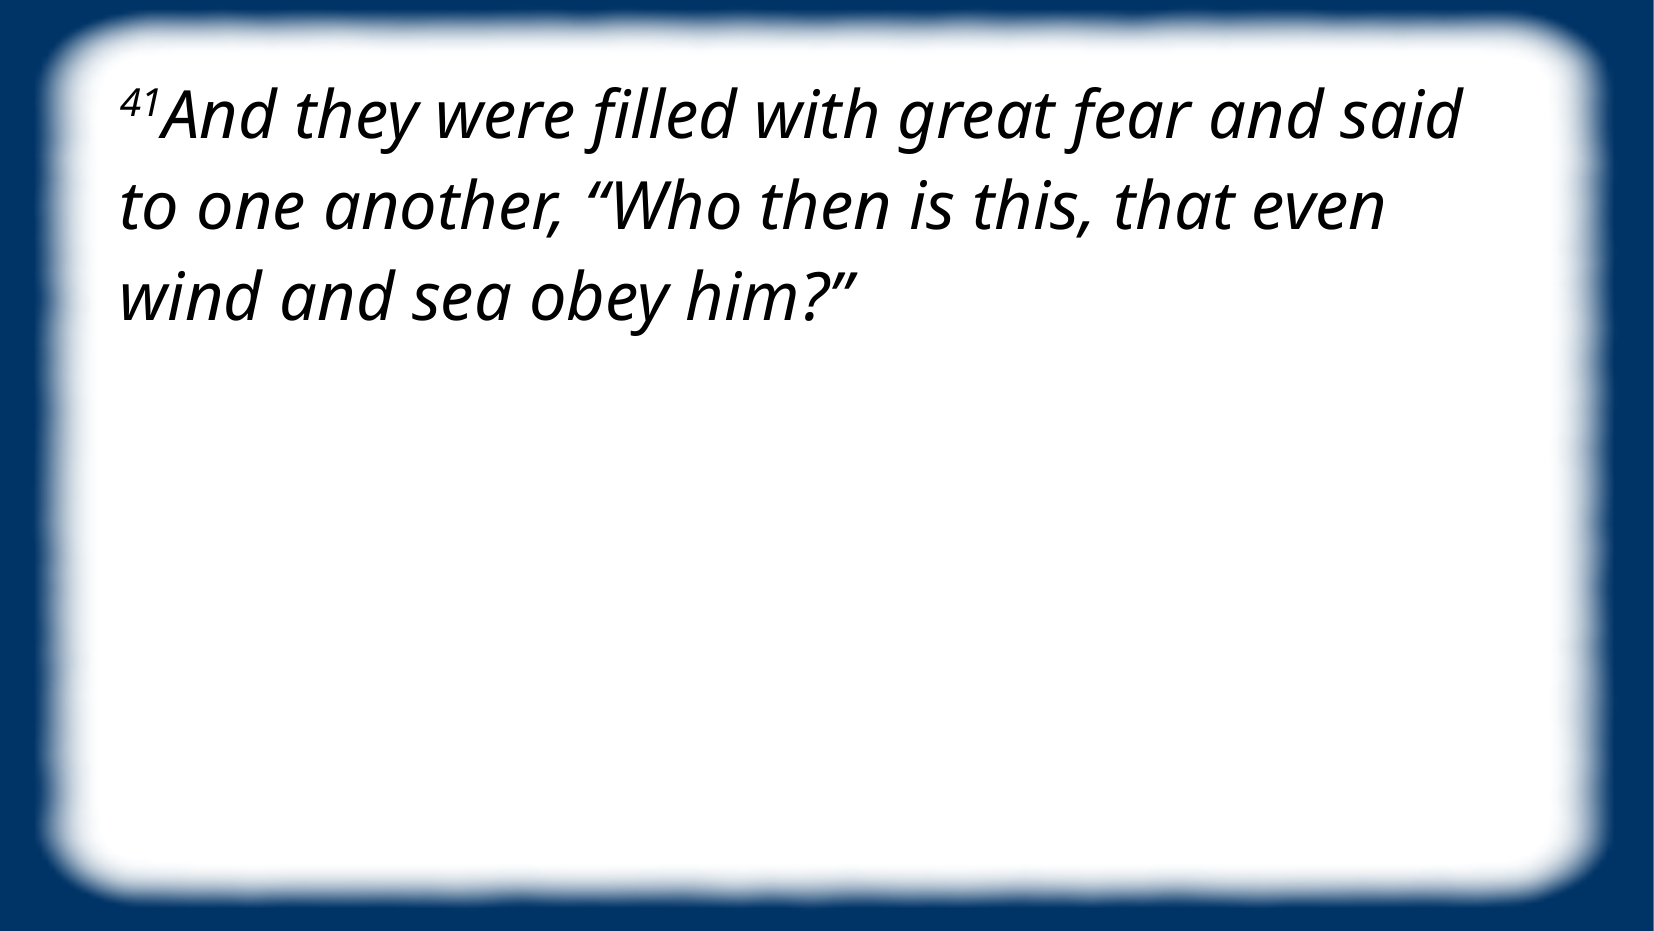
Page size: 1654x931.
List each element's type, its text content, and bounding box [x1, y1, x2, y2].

text_box 41And they were filled with great fear and said to one another, “Who then is this, that even wind and sea obey him?” [105, 60, 1546, 346]
picture [0, 0, 1654, 931]
